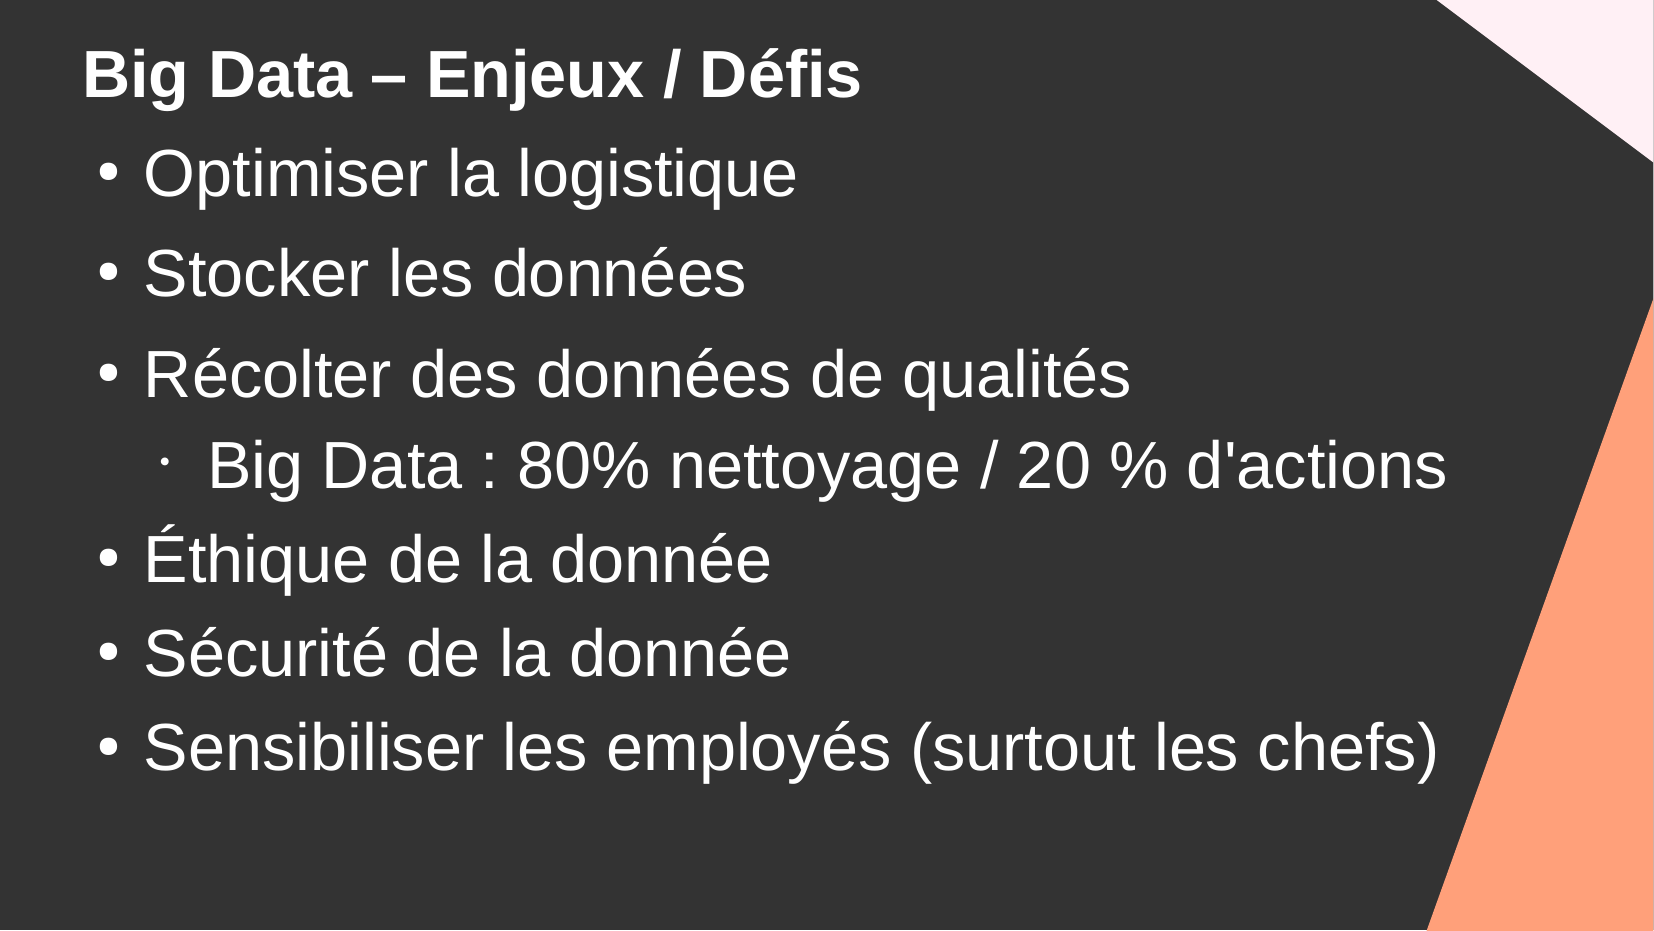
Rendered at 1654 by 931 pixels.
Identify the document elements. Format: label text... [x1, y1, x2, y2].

text_box [1436, 0, 1654, 163]
text_box [1426, 296, 1654, 931]
list Optimiser la logistique Stocker les données Récolter des données de qualités Big Data : 80% nettoyage / 20 % d'actions Éthique de la donnée Sécurité de la donnée Sensibiliser les employés (surtout les chefs) [80, 135, 1453, 815]
title Big Data – Enjeux / Défis [82, 37, 1571, 115]
